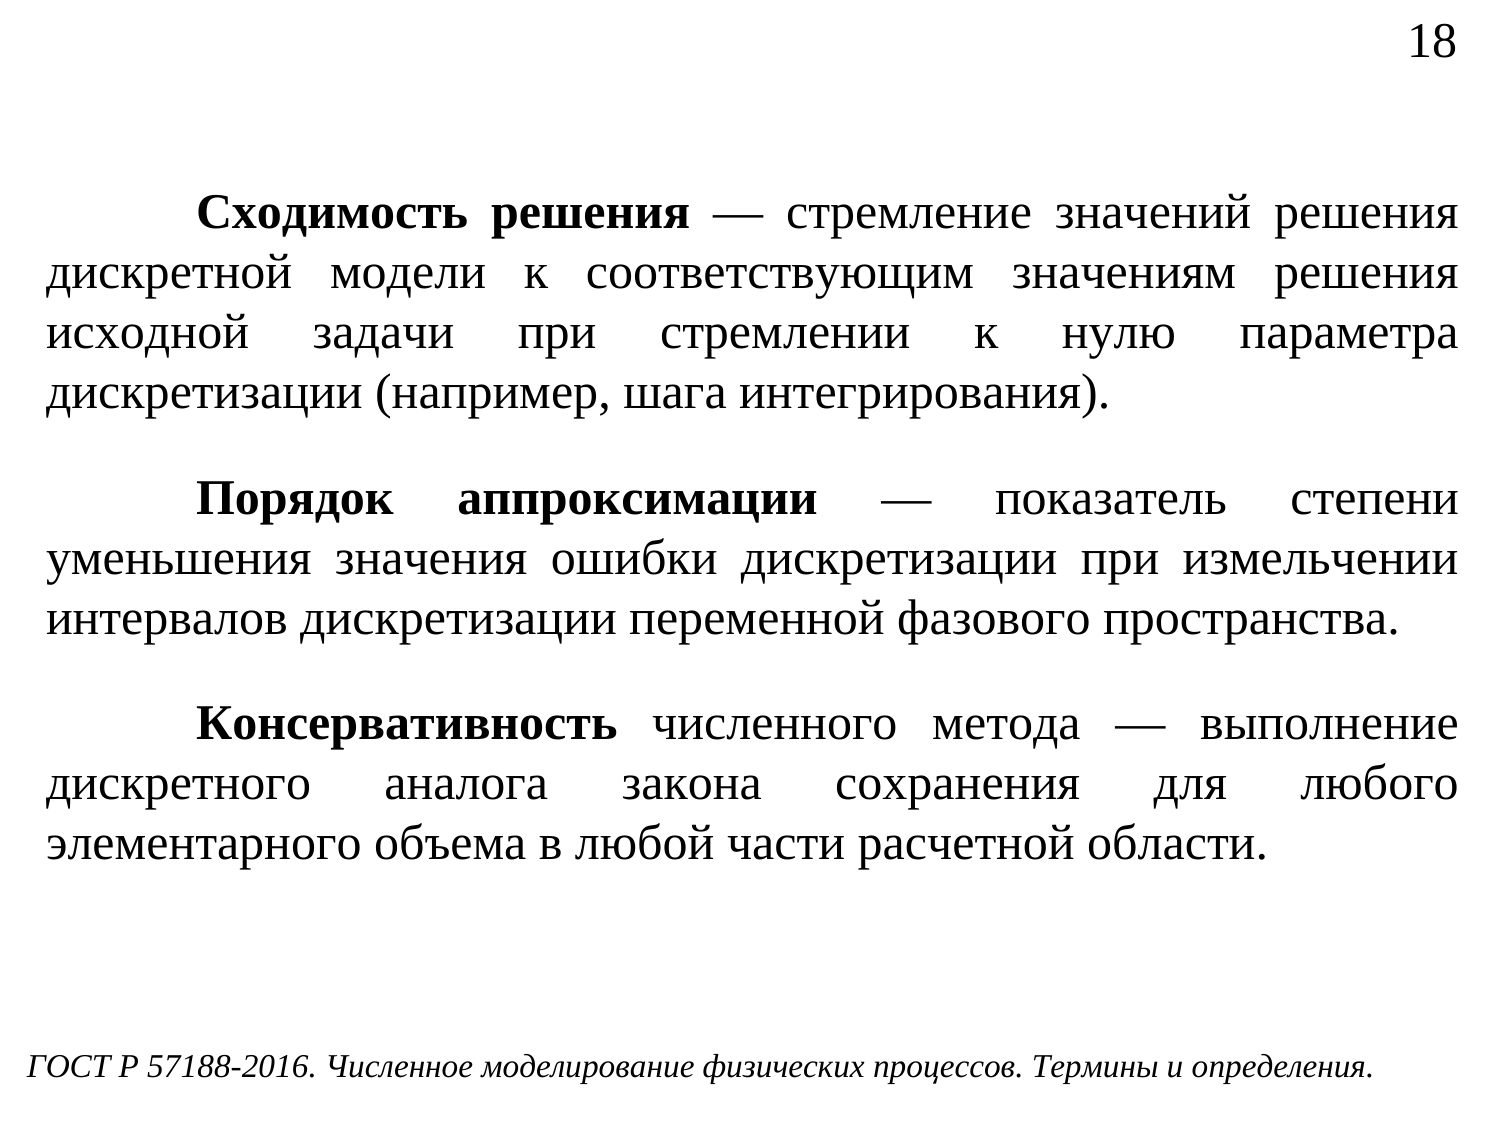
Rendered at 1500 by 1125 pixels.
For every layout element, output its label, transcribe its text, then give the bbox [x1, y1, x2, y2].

text_box Сходимость решения — стремление значений решения дискретной модели к соответствующим значениям решения исходной за­дачи при стремлении к нулю параметра дискретизации (например, шага интегрирования). Порядок аппроксимации — показатель степени уменьшения значения ошибки дискретизации при измельчении интервалов дискретизации переменной фазового пространства. Консервативность численного метода — выполнение дискретного аналога закона сохранения для любого элементарного объема в любой части расчетной области. [31, 171, 1474, 878]
text_box ГОСТ Р 57188-2016. Численное моделирование физических процессов. Термины и определения. [12, 1036, 1485, 1101]
